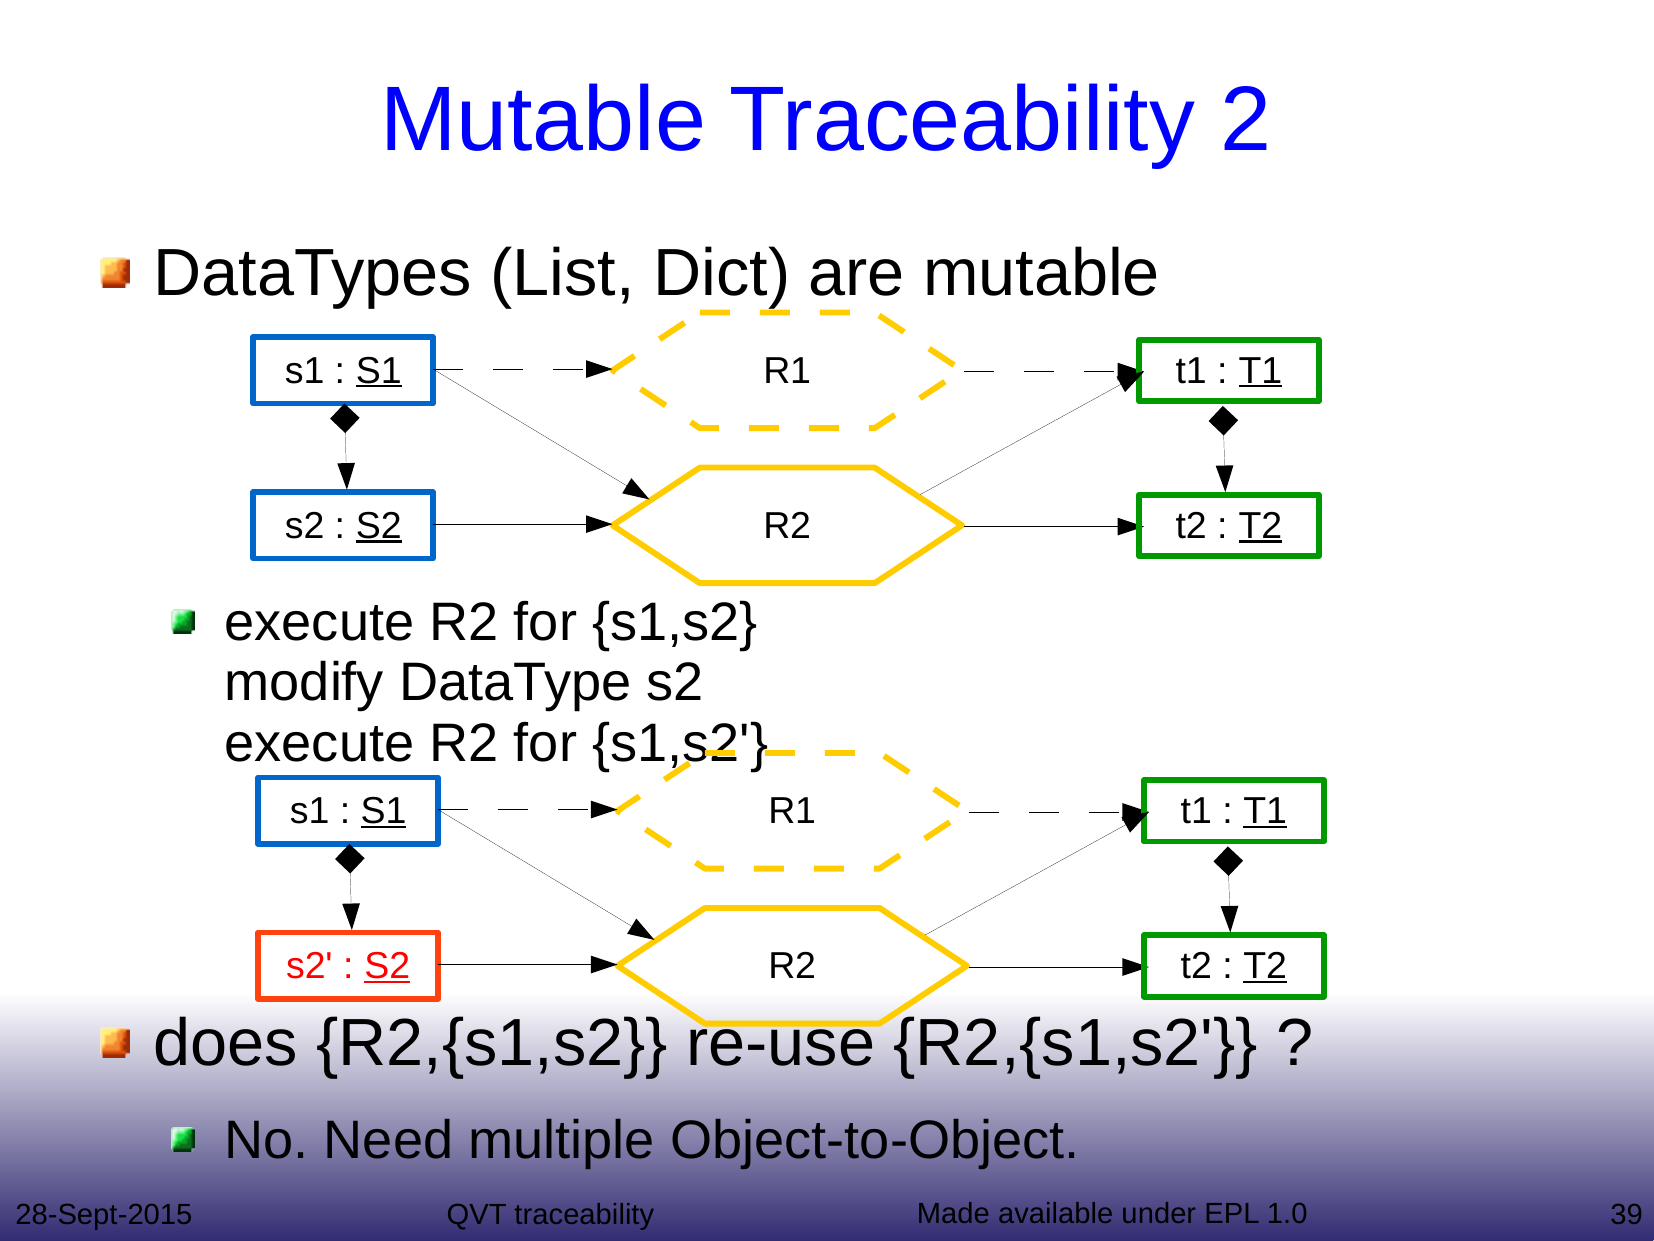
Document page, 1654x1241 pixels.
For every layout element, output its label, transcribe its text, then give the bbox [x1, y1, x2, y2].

text_box s2' : S2 [258, 932, 438, 999]
list DataTypes (List, Dict) are mutable execute R2 for {s1,s2} modify DataType s2 execute R2 for {s1,s2'} does {R2,{s1,s2}} re-use {R2,{s1,s2'}} ? No. Need multiple Object-to-Object. [82, 235, 1571, 1170]
text_box s1 : S1 [253, 337, 433, 404]
text_box R2 [612, 467, 963, 584]
text_box s1 : S1 [258, 777, 438, 844]
text_box t2 : T2 [1144, 935, 1324, 997]
text_box s2 : S2 [253, 492, 433, 559]
text_box R1 [617, 752, 967, 869]
text_box t2 : T2 [1139, 494, 1319, 557]
text_box R2 [617, 907, 967, 1024]
text_box R1 [612, 312, 963, 429]
text_box t1 : T1 [1144, 780, 1324, 842]
title Mutable Traceability 2 [82, 49, 1571, 187]
text_box t1 : T1 [1139, 339, 1319, 402]
